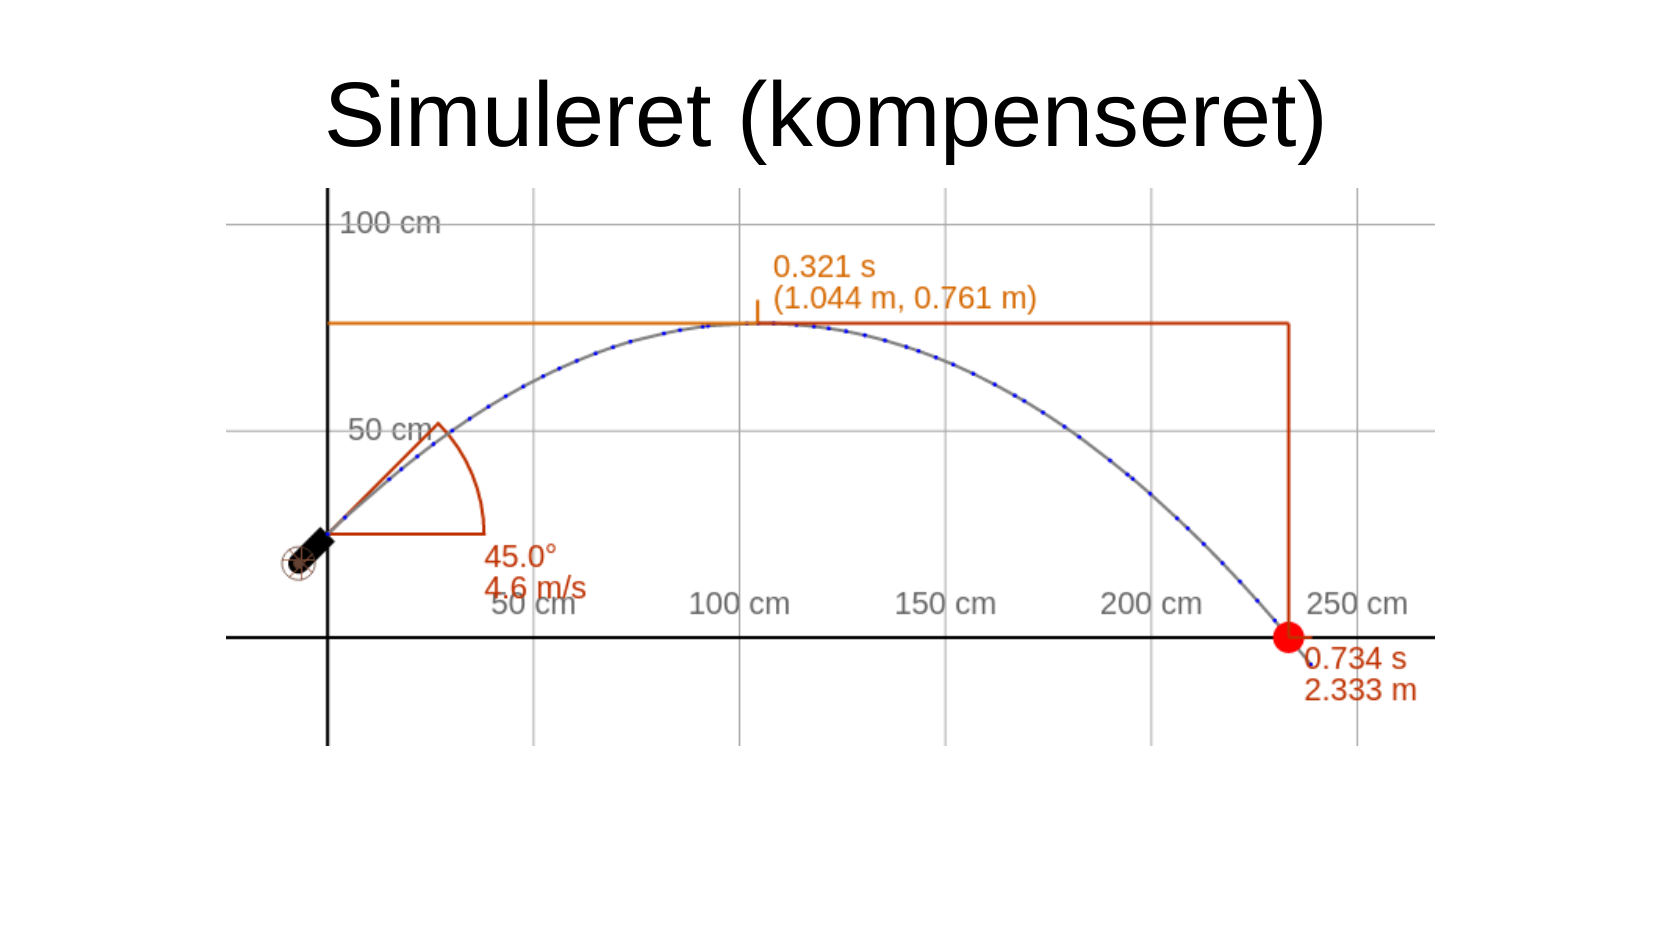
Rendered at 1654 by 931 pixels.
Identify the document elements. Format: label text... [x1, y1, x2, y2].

title Simuleret (kompenseret) [82, 37, 1571, 193]
picture [226, 188, 1435, 746]
